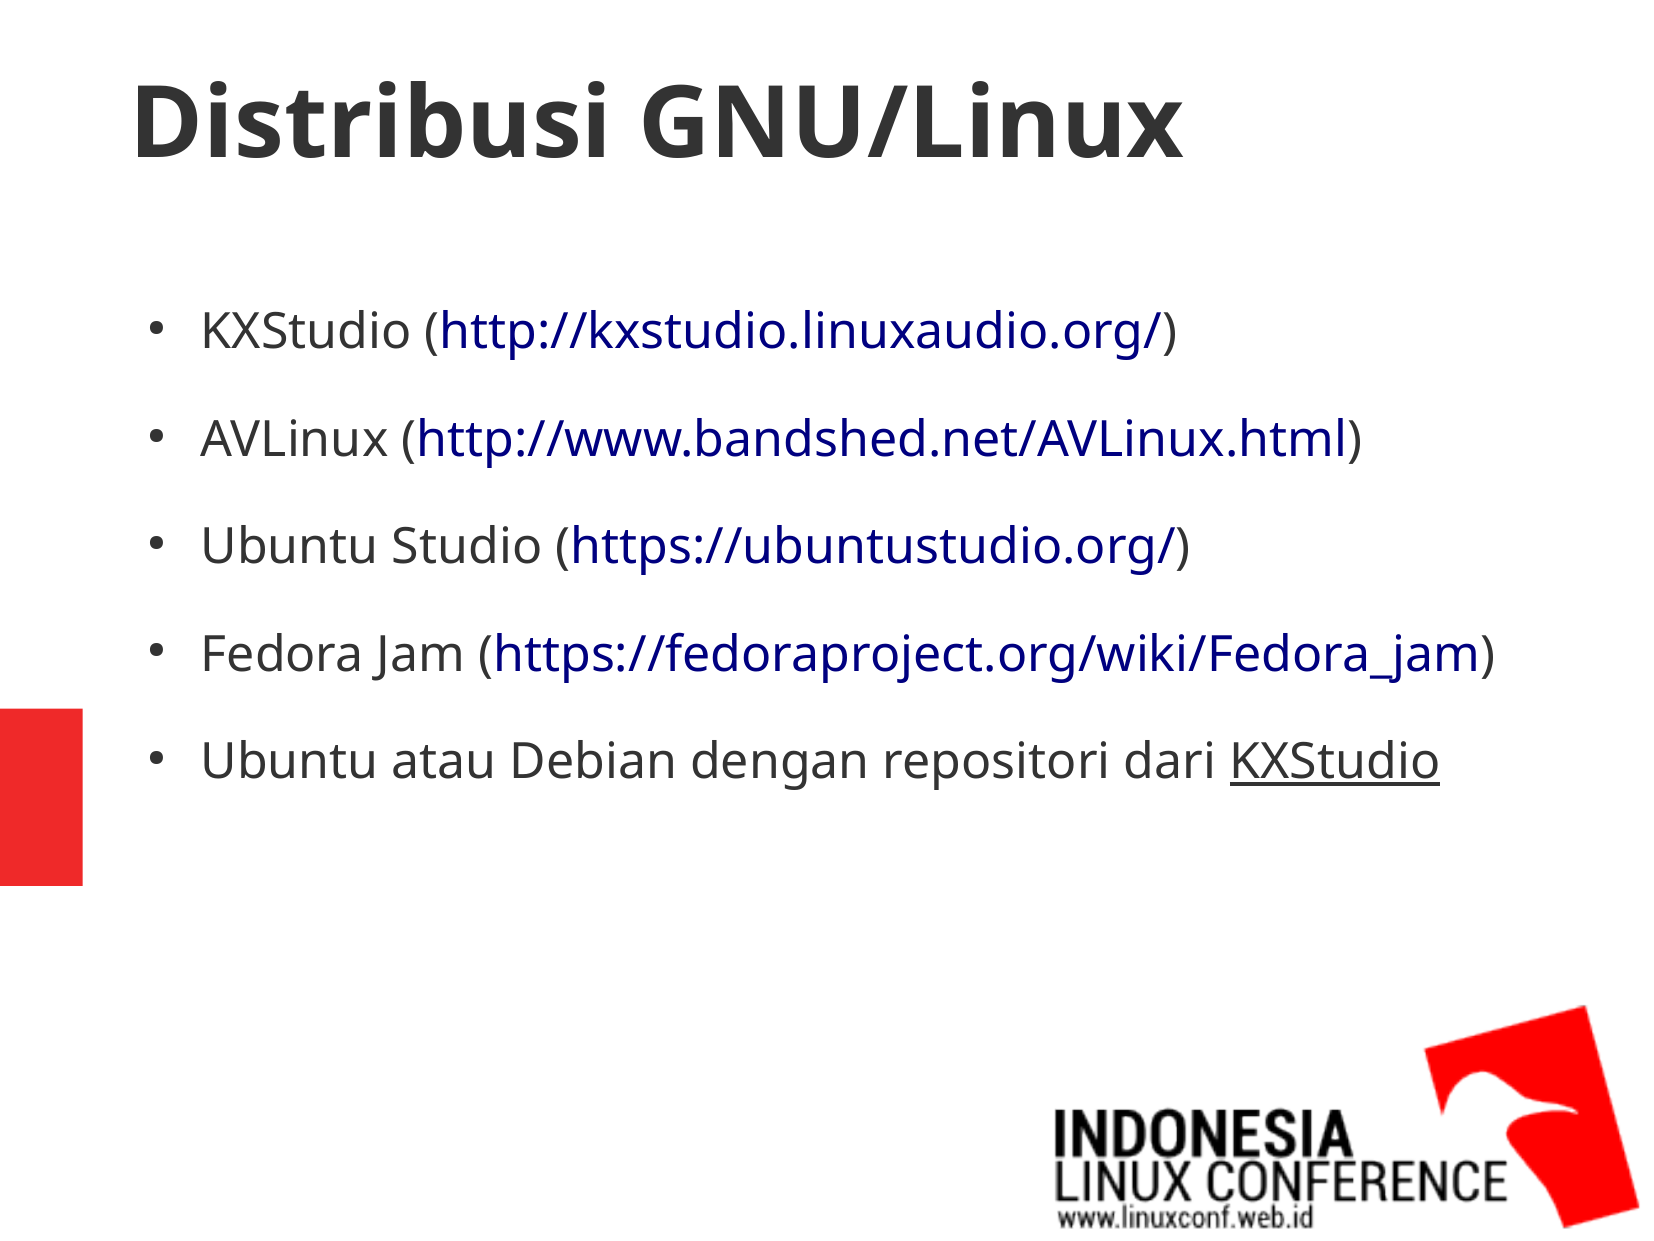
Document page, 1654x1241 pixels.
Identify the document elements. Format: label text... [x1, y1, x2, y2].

picture [1039, 994, 1654, 1241]
title Distribusi GNU/Linux [129, 0, 1536, 237]
list KXStudio (http://kxstudio.linuxaudio.org/) AVLinux (http://www.bandshed.net/AVLinux.html) Ubuntu Studio (https://ubuntustudio.org/) Fedora Jam (https://fedoraproject.org/wiki/Fedora_jam) Ubuntu atau Debian dengan repositori dari KXStudio [129, 295, 1536, 1015]
